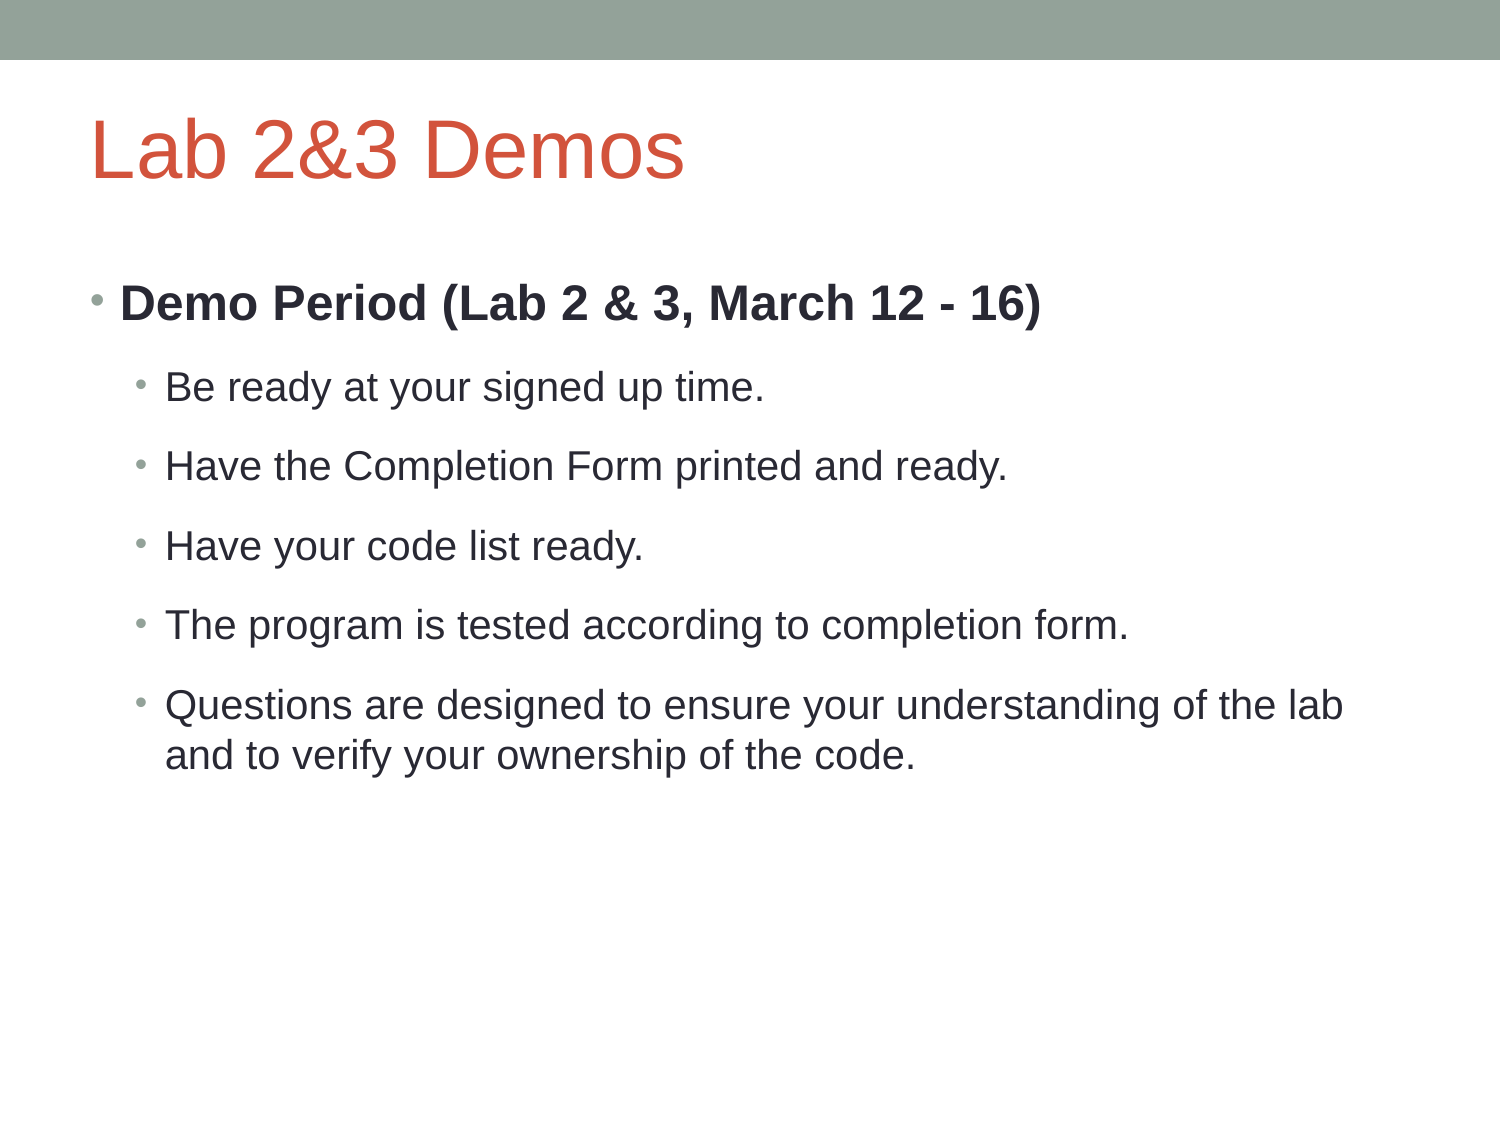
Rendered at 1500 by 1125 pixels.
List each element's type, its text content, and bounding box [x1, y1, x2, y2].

list Demo Period (Lab 2 & 3, March 12 - 16) Be ready at your signed up time. Have the Completion Form printed and ready. Have your code list ready. The program is tested according to completion form. Questions are designed to ensure your understanding of the lab and to verify your ownership of the code. [75, 262, 1425, 1063]
title Lab 2&3 Demos [75, 87, 1425, 250]
